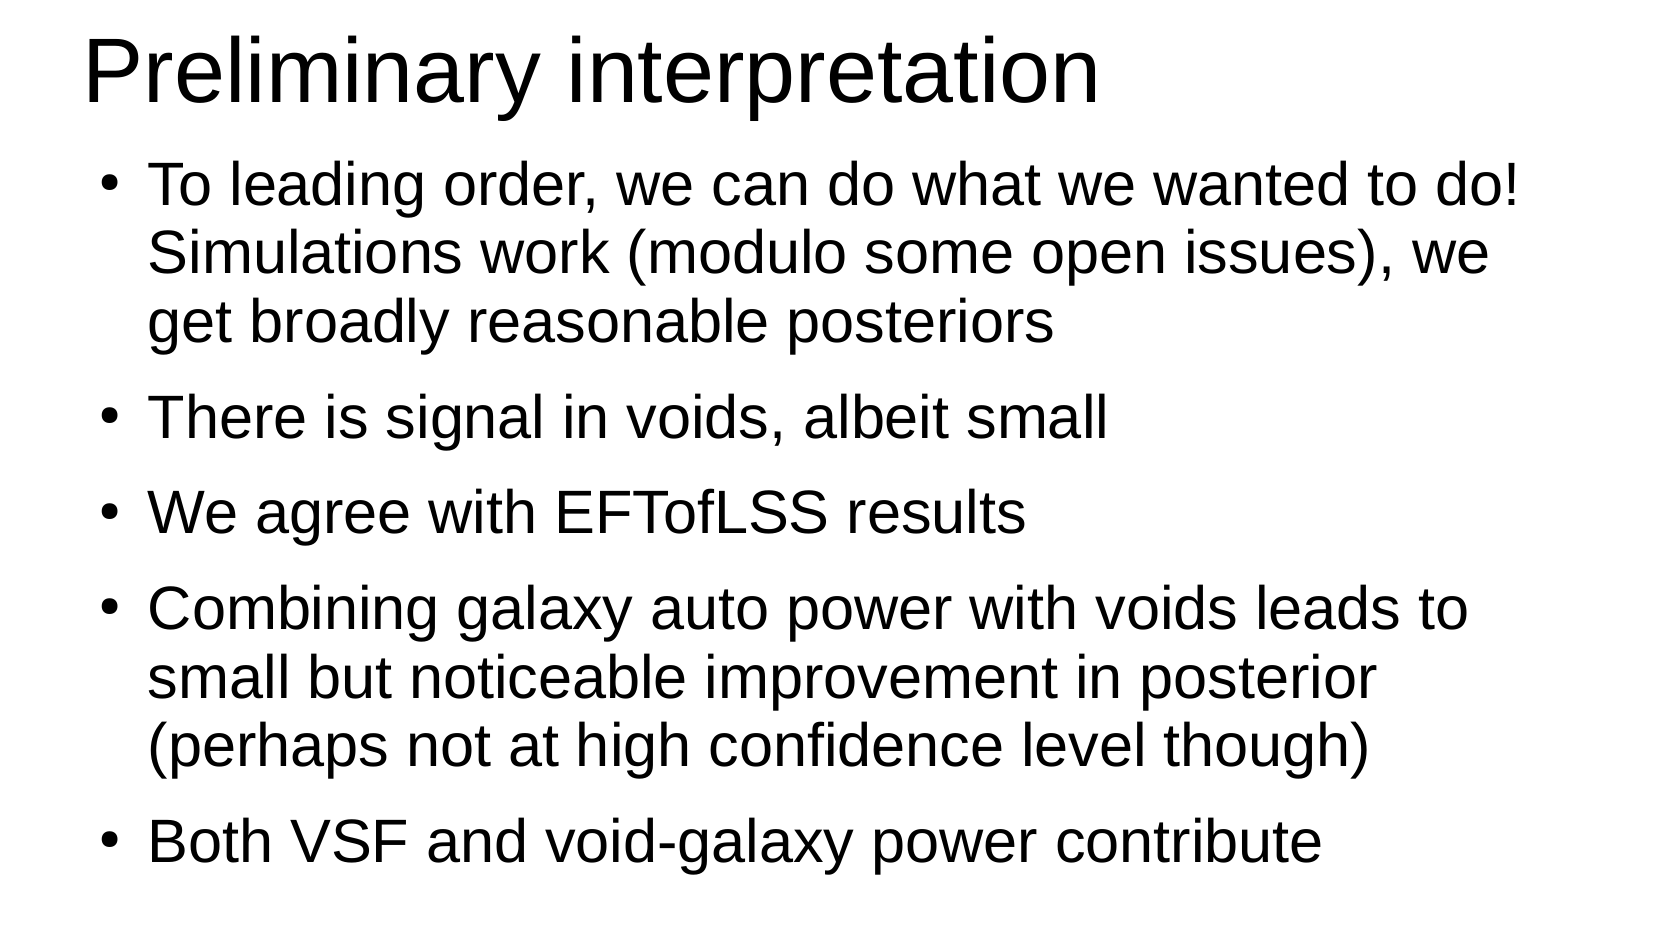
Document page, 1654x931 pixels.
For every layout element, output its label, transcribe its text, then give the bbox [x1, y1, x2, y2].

title Preliminary interpretation [82, 19, 1571, 123]
list To leading order, we can do what we wanted to do! Simulations work (modulo some open issues), we get broadly reasonable posteriors There is signal in voids, albeit small We agree with EFTofLSS results Combining galaxy auto power with voids leads to small but noticeable improvement in posterior (perhaps not at high confidence level though) Both VSF and void-galaxy power contribute [82, 150, 1571, 886]
